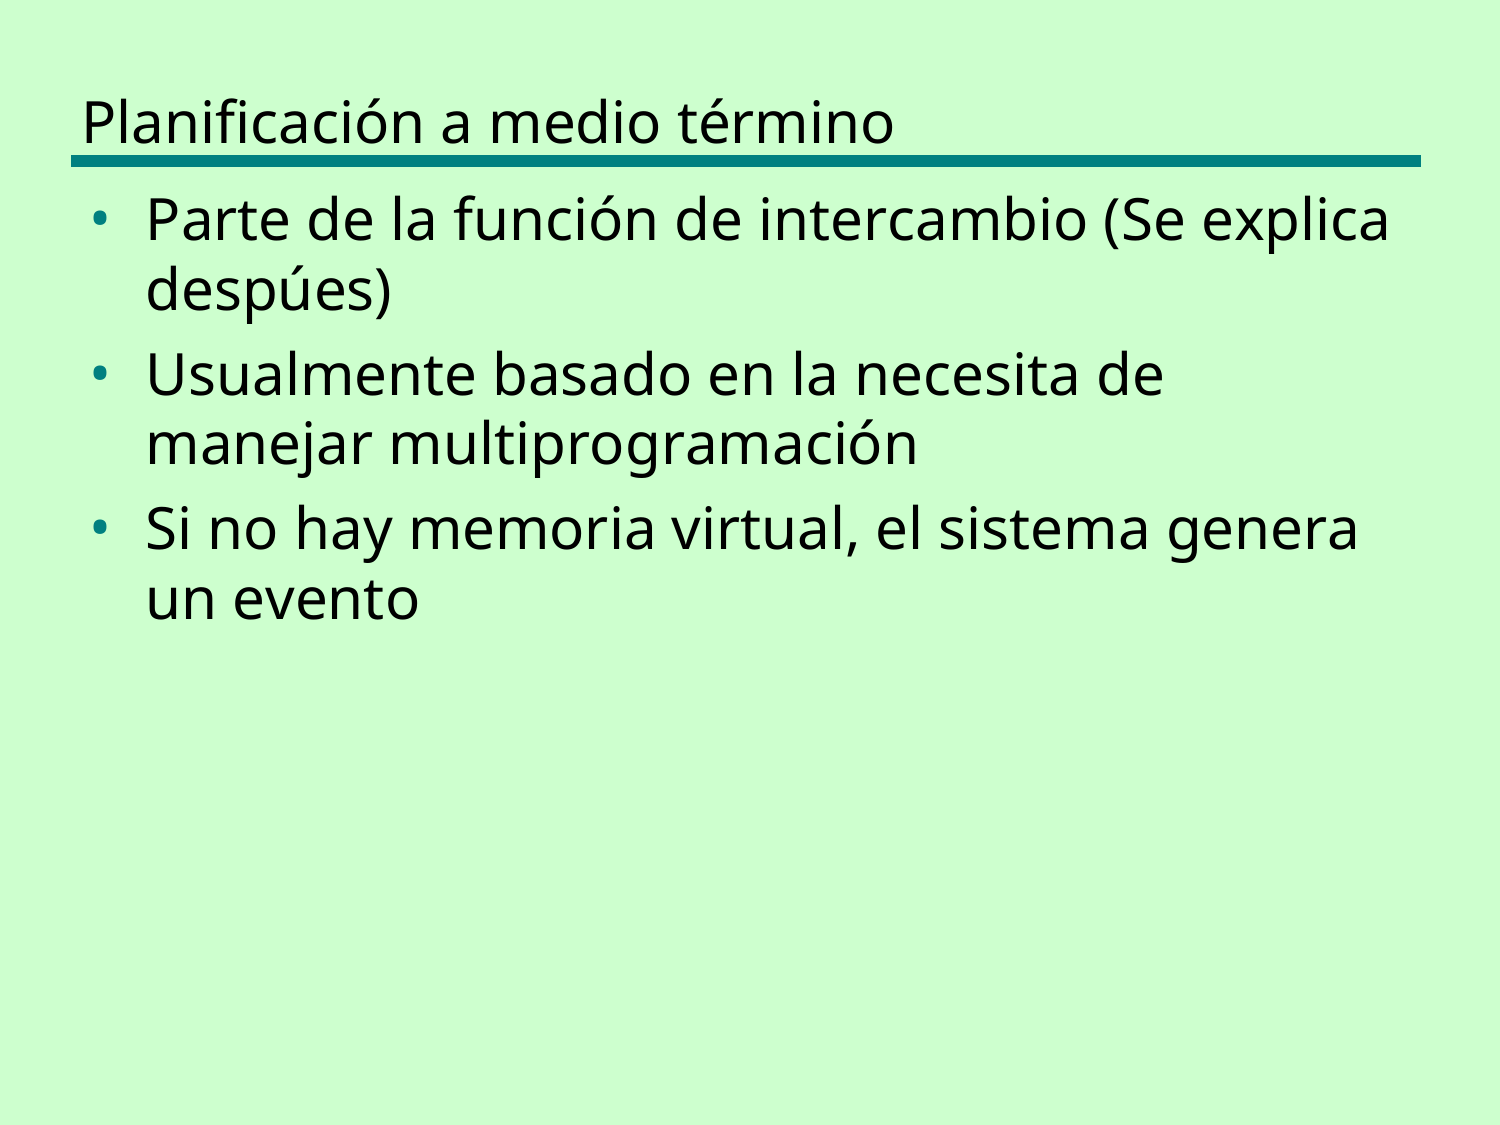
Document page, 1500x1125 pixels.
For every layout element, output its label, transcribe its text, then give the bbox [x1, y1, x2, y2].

list Parte de la función de intercambio (Se explica despúes) Usualmente basado en la necesita de manejar multiprogramación Si no hay memoria virtual, el sistema genera un evento [74, 174, 1417, 1101]
title Planificación a medio término [66, 24, 1413, 163]
